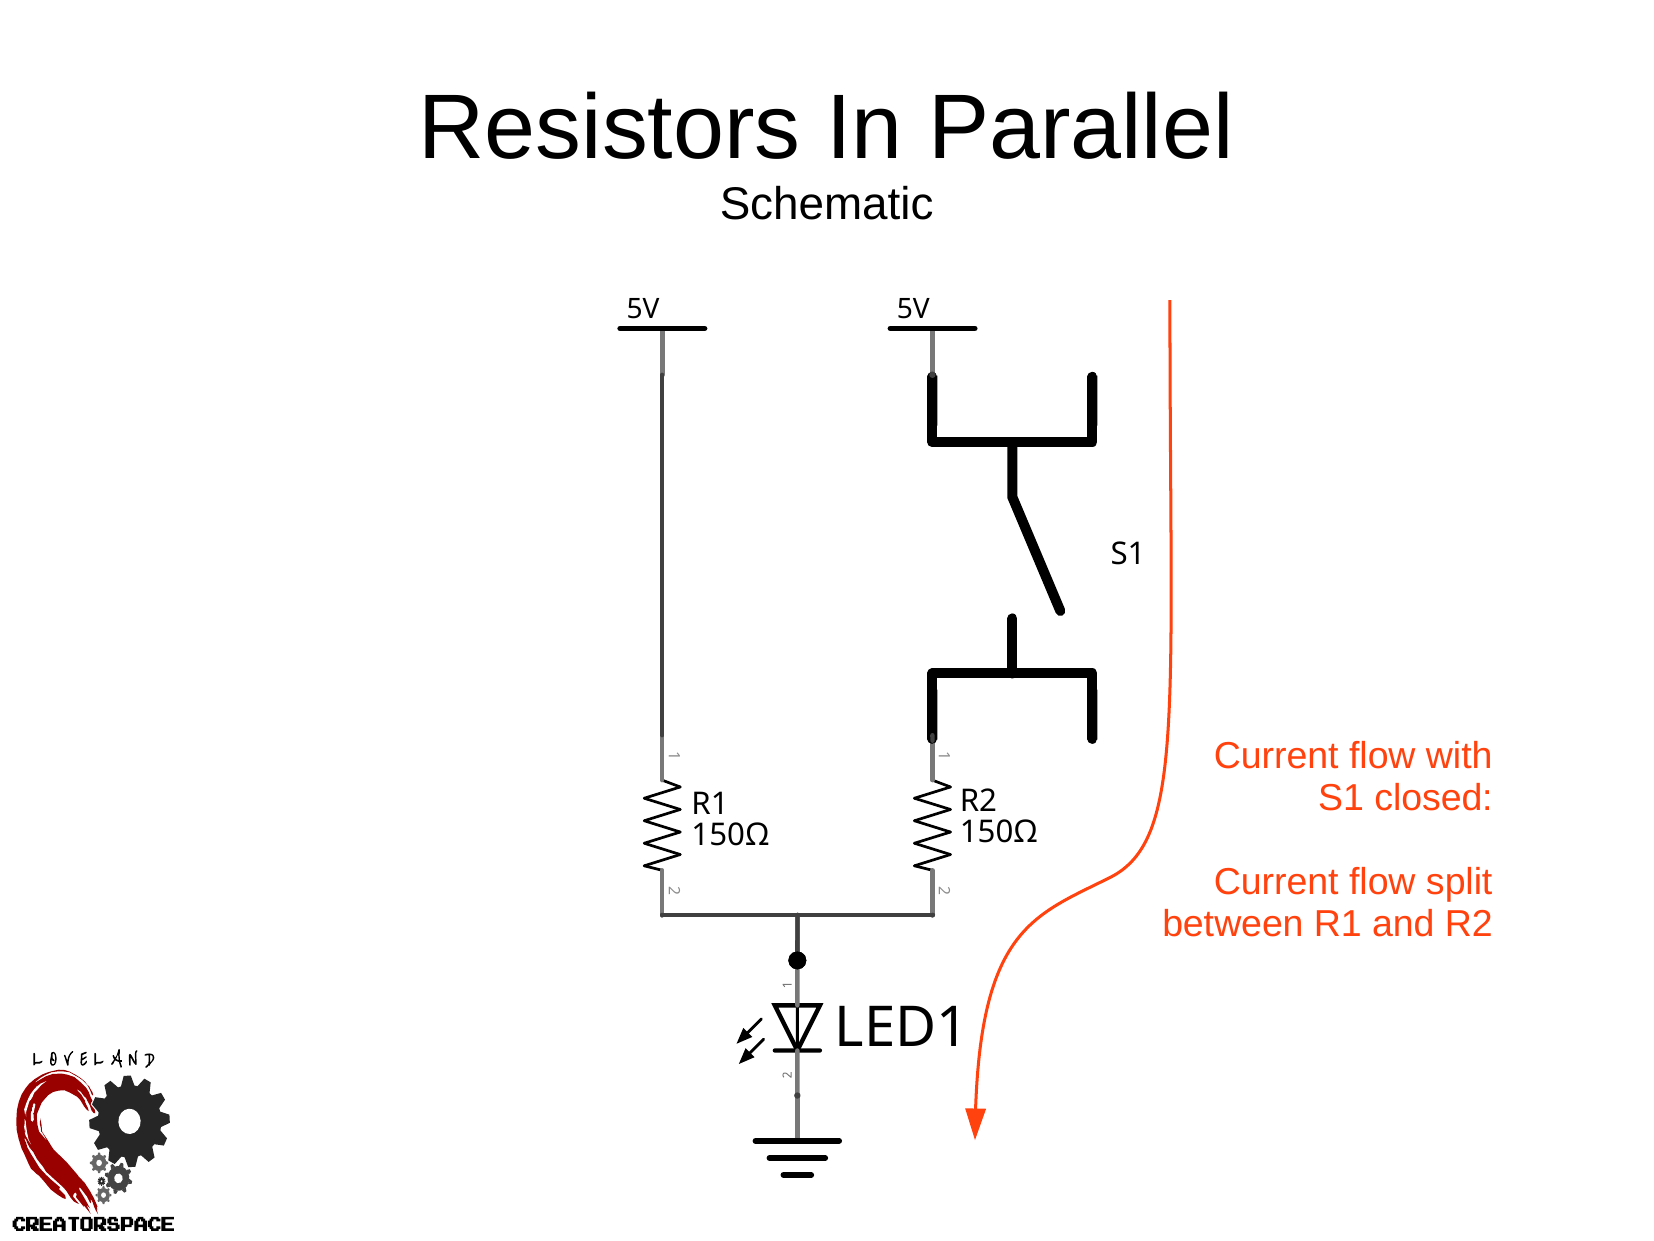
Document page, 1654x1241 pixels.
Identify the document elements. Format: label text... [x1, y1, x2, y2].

title Resistors In Parallel Schematic [82, 49, 1571, 257]
picture [615, 285, 1159, 1186]
text_box Current flow with S1 closed: Current flow split between R1 and R2 [1147, 727, 1508, 953]
